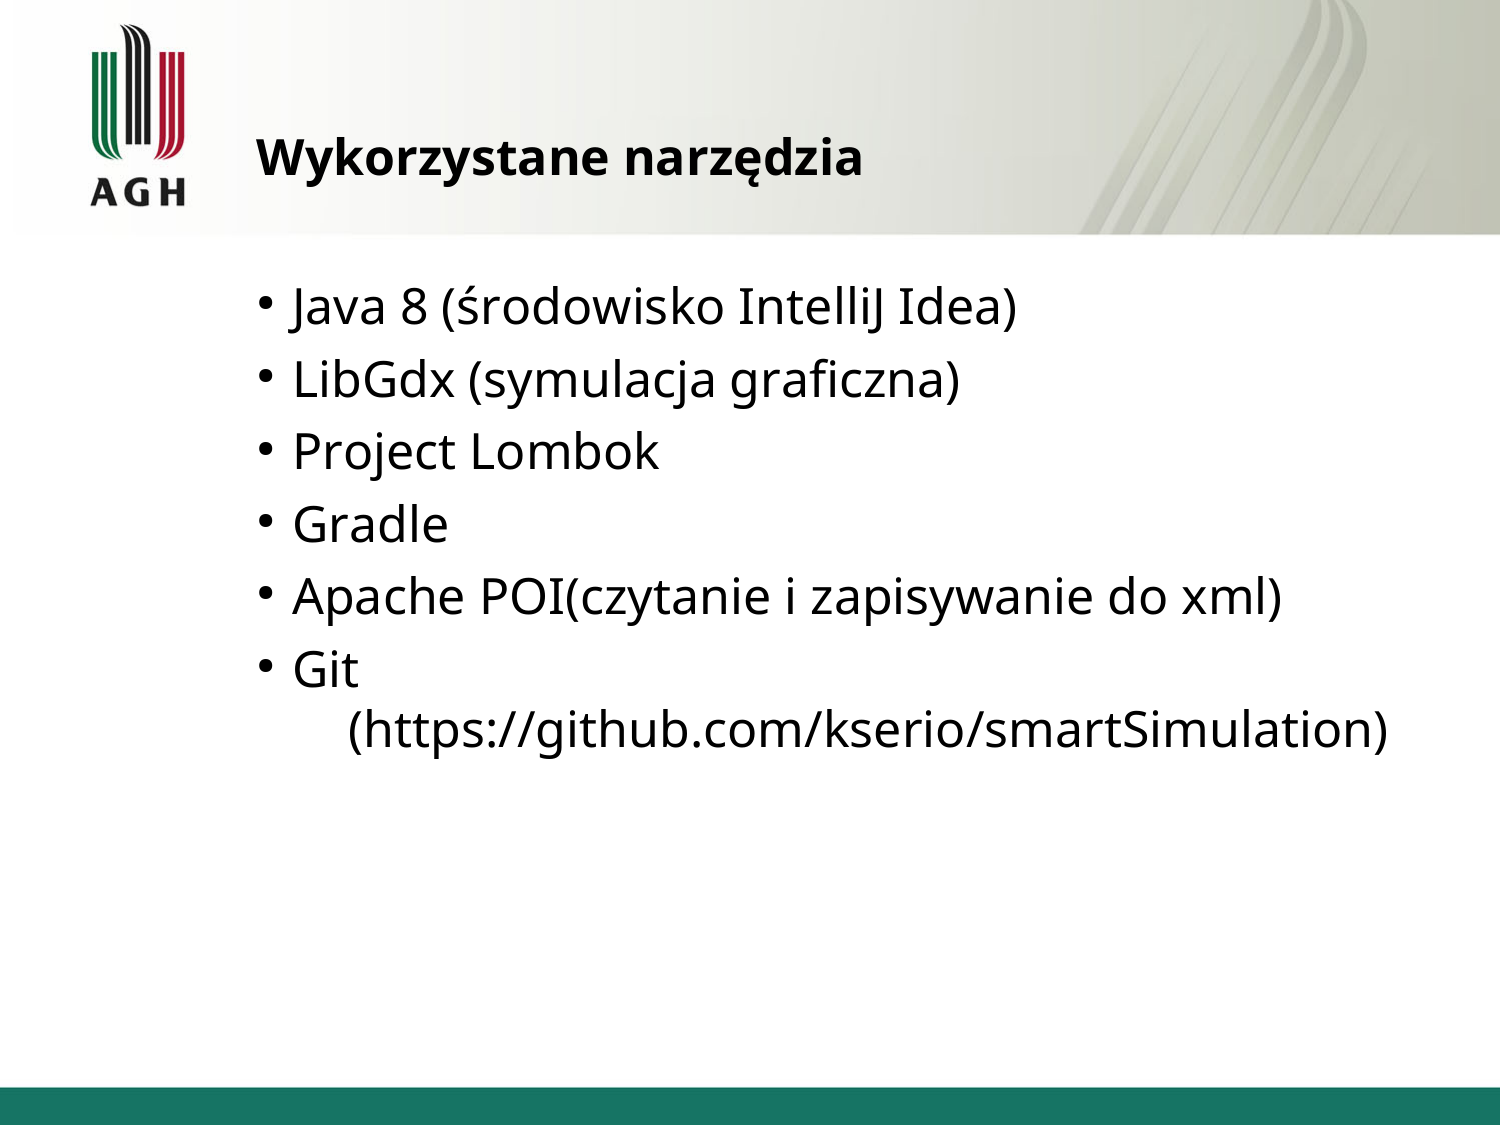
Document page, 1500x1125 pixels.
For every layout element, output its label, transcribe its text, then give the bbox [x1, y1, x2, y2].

picture [0, 0, 1500, 1125]
title Wykorzystane narzędzia [242, 78, 1425, 233]
list Java 8 (środowisko IntelliJ Idea) LibGdx (symulacja graficzna) Project Lombok Gradle Apache POI(czytanie i zapisywanie do xml) Git (https://github.com/kserio/smartSimulation) [242, 267, 1425, 935]
